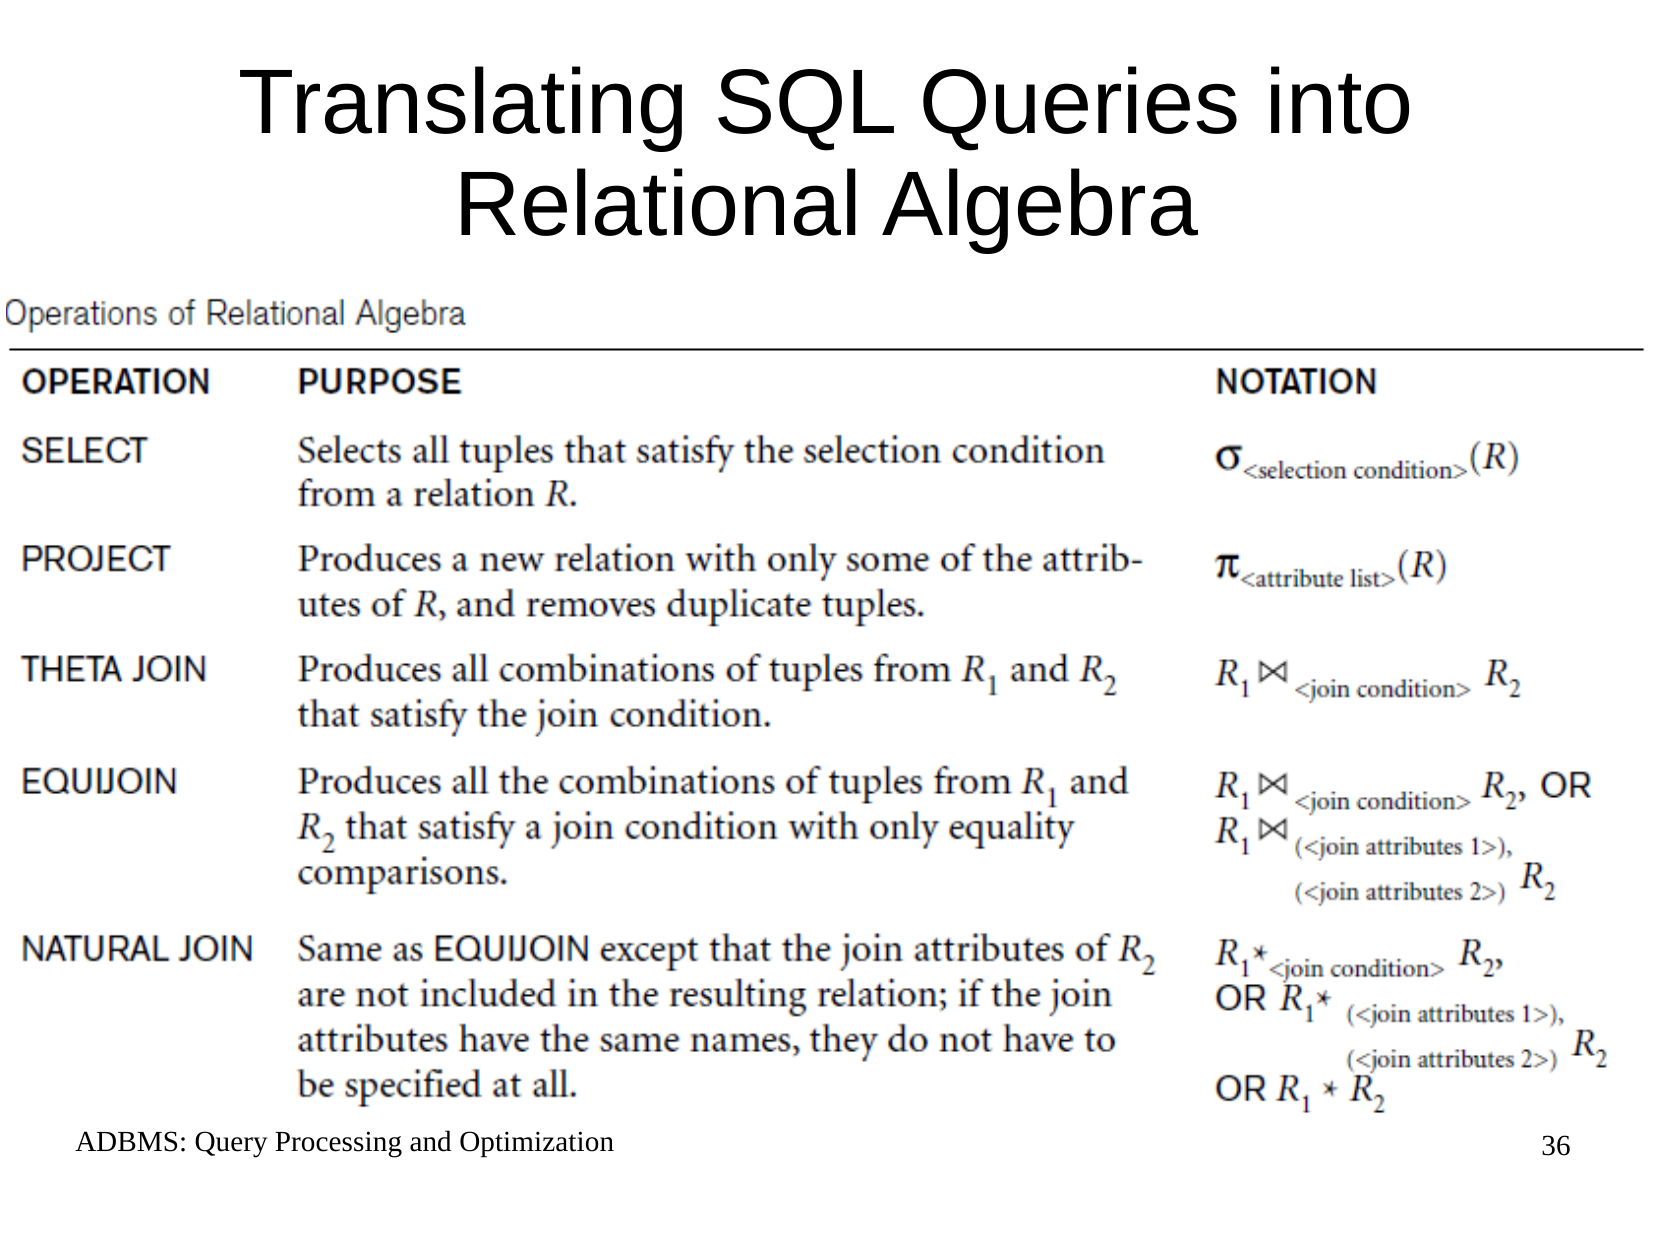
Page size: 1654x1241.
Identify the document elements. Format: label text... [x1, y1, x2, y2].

title Translating SQL Queries into Relational Algebra [82, 49, 1571, 257]
picture [0, 284, 1654, 1117]
